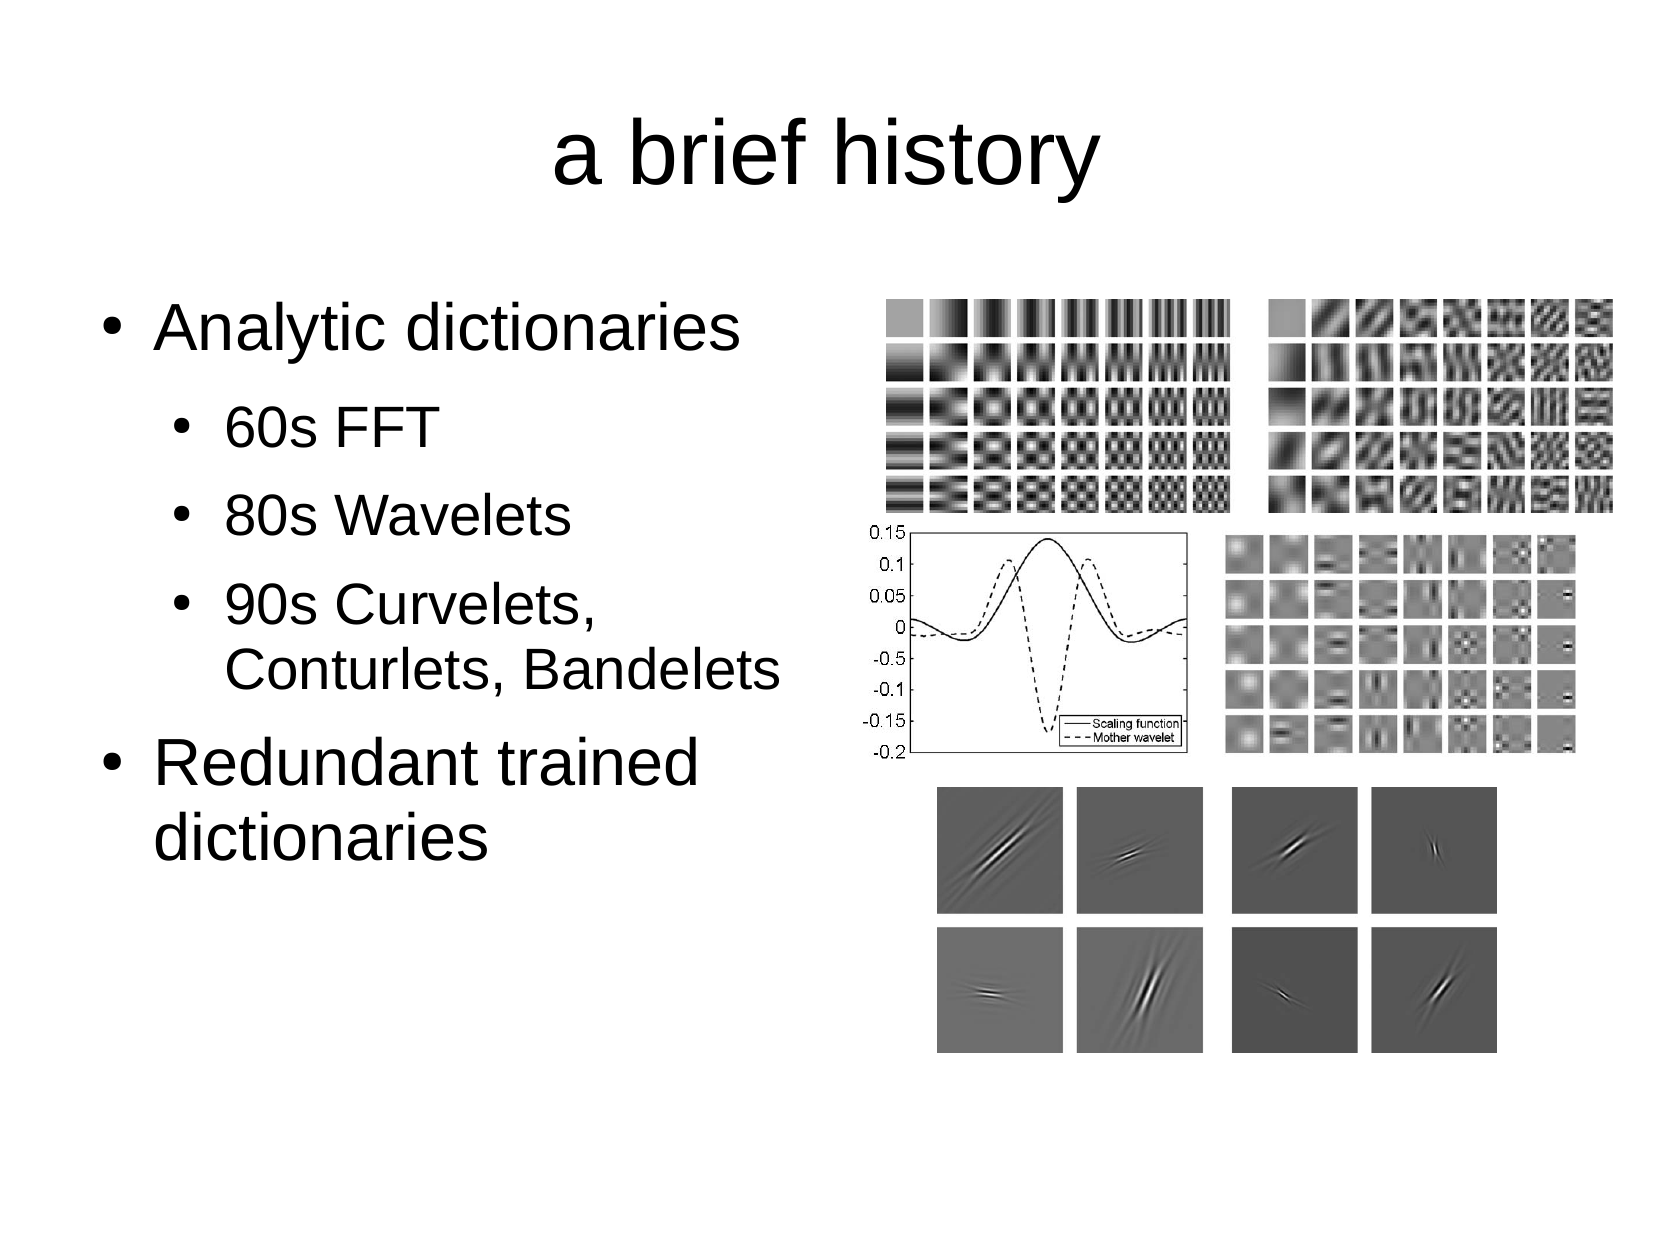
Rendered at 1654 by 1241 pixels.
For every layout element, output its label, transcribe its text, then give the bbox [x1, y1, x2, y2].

picture [937, 787, 1497, 1053]
list Analytic dictionaries 60s FFT 80s Wavelets 90s Curvelets, Conturlets, Bandelets Redundant trained dictionaries [82, 290, 809, 1109]
title a brief history [82, 49, 1571, 257]
picture [862, 524, 1576, 759]
picture [886, 299, 1613, 513]
